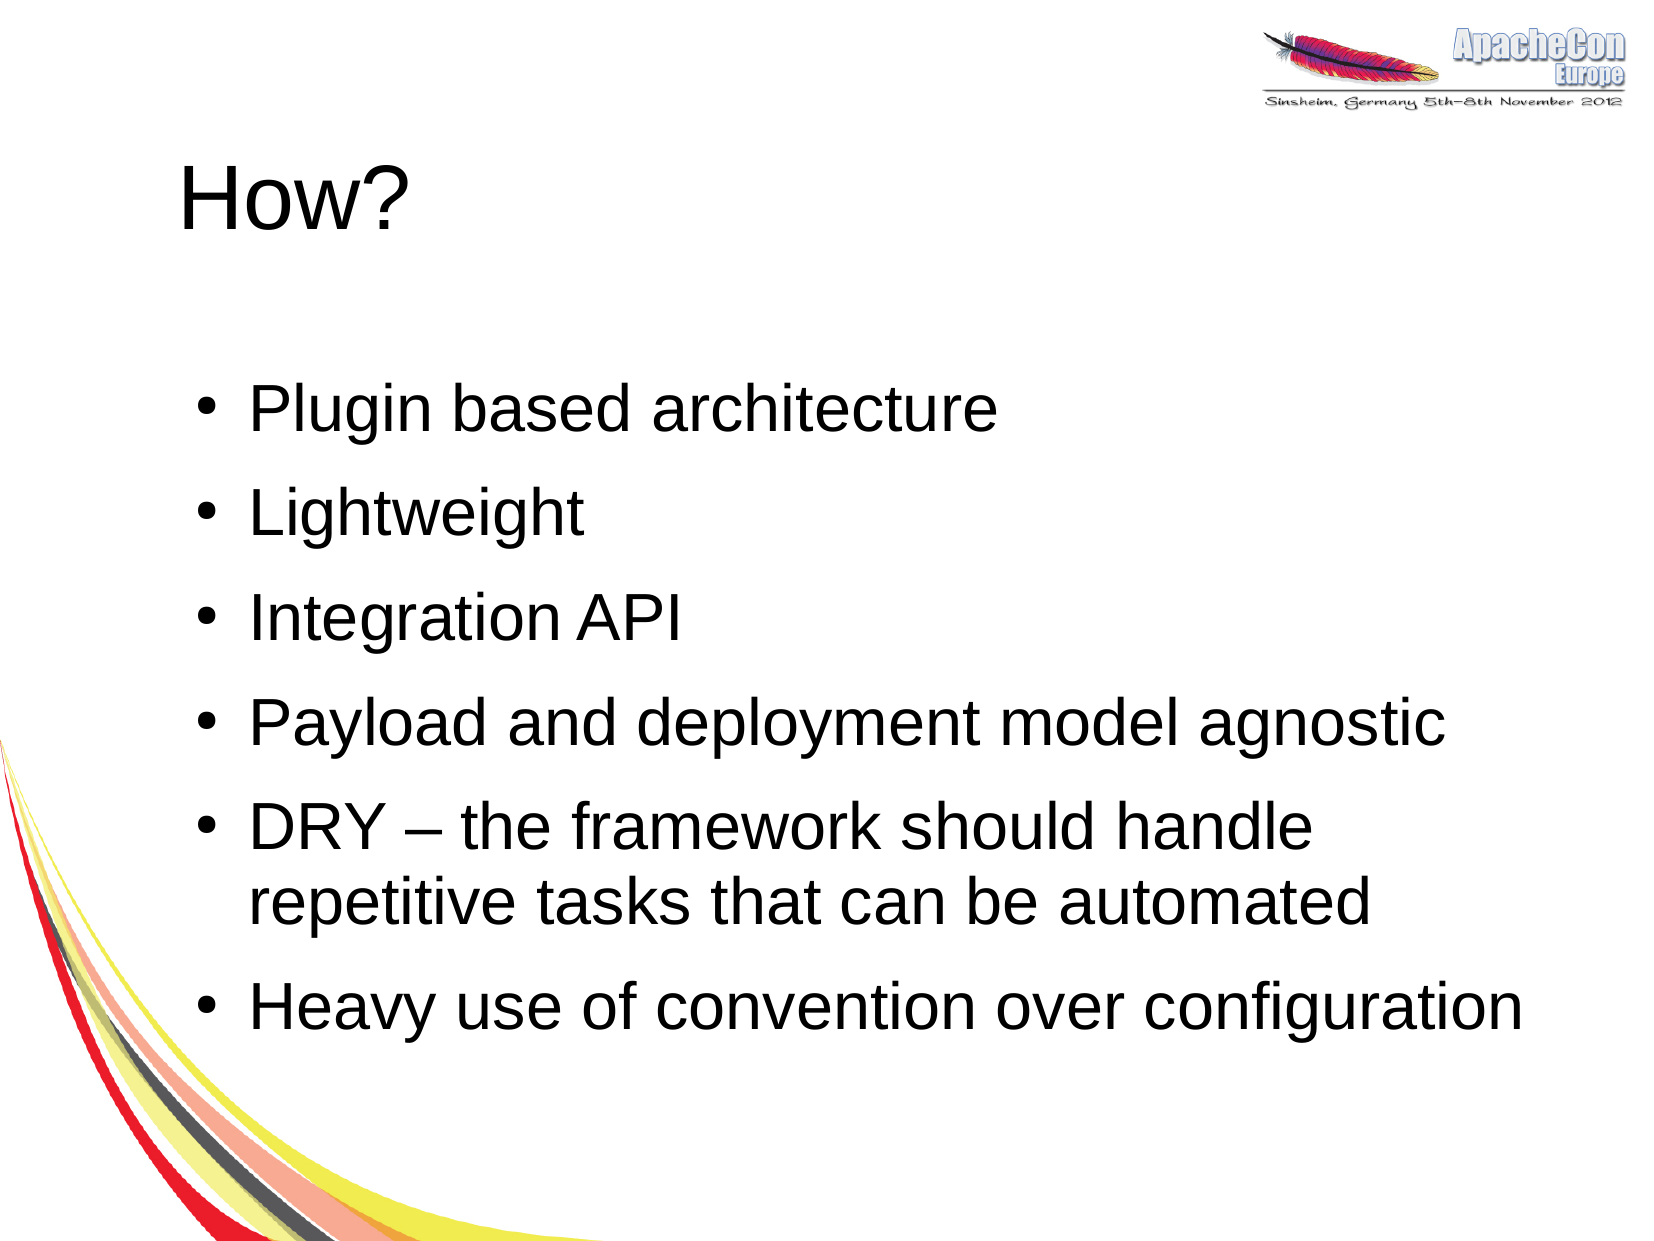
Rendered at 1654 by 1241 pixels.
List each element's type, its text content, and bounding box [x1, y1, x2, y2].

picture [0, 0, 1654, 1241]
title How? [177, 146, 1536, 250]
list Plugin based architecture Lightweight Integration API Payload and deployment model agnostic DRY – the framework should handle repetitive tasks that can be automated Heavy use of convention over configuration [177, 265, 1536, 1241]
